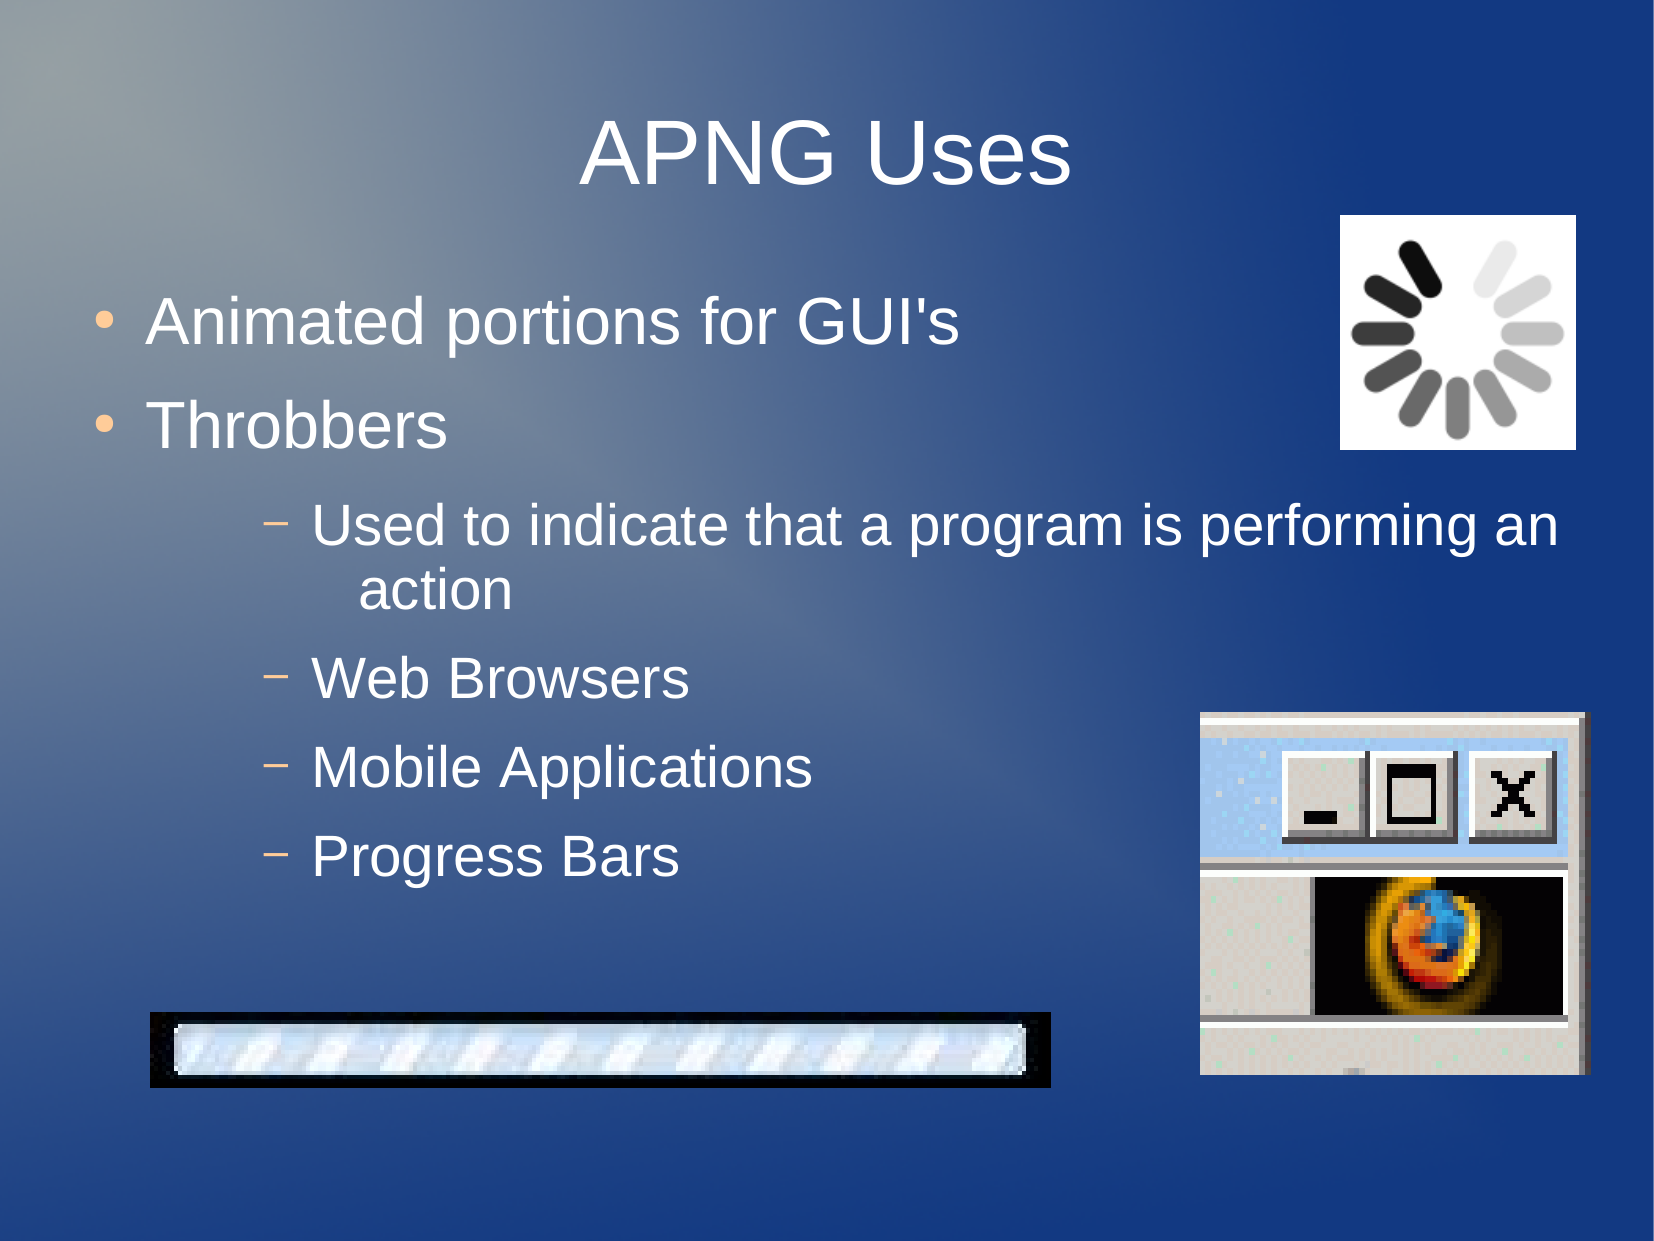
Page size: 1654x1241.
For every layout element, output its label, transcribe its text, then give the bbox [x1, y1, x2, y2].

title APNG Uses [82, 56, 1571, 250]
picture [0, 0, 1654, 1241]
list Animated portions for GUI's Throbbers Used to indicate that a program is performing an action Web Browsers Mobile Applications Progress Bars [75, 283, 1564, 1088]
